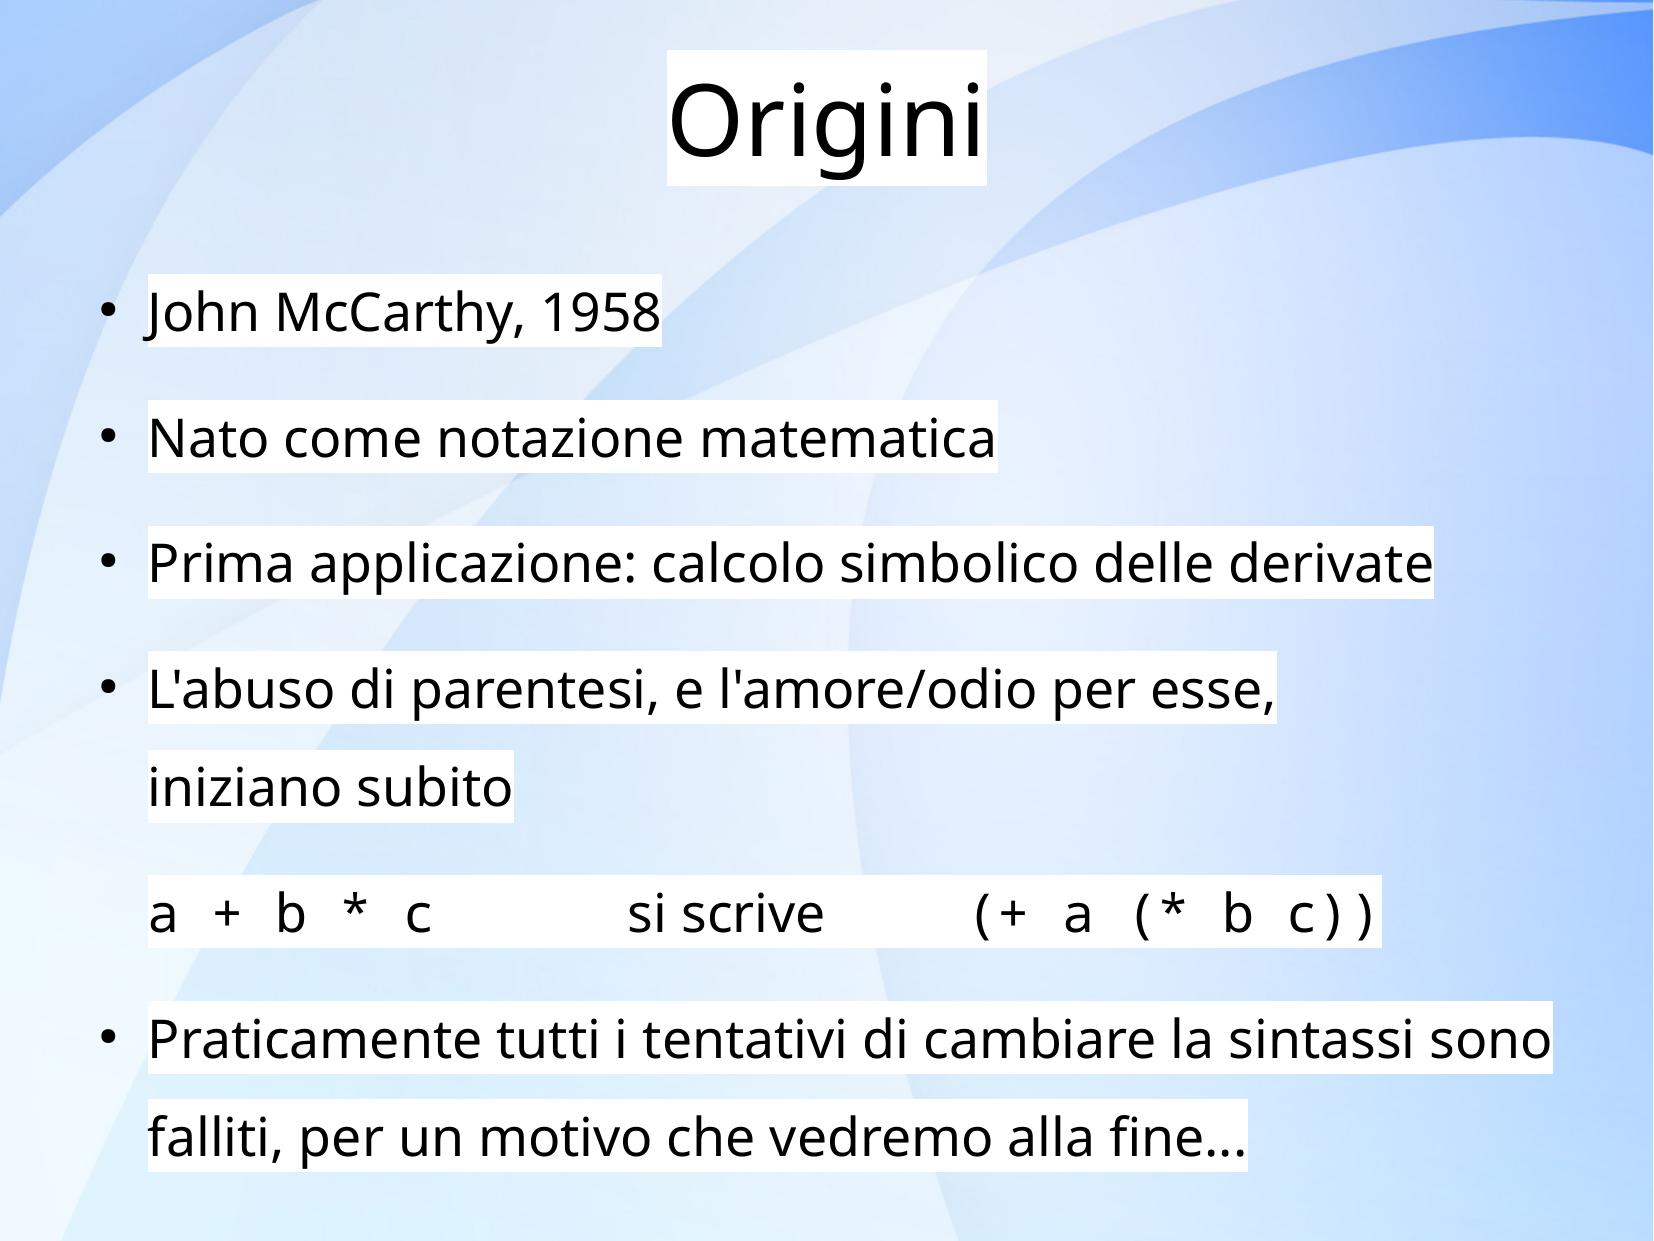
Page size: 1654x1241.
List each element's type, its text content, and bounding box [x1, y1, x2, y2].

title Origini [82, 13, 1571, 222]
picture [0, 0, 1654, 1241]
list John McCarthy, 1958 Nato come notazione matematica Prima applicazione: calcolo simbolico delle derivate L'abuso di parentesi, e l'amore/odio per esse, iniziano subito a + b * c si scrive (+ a (* b c)) Praticamente tutti i tentativi di cambiare la sintassi sono falliti, per un motivo che vedremo alla fine... [82, 248, 1571, 1174]
